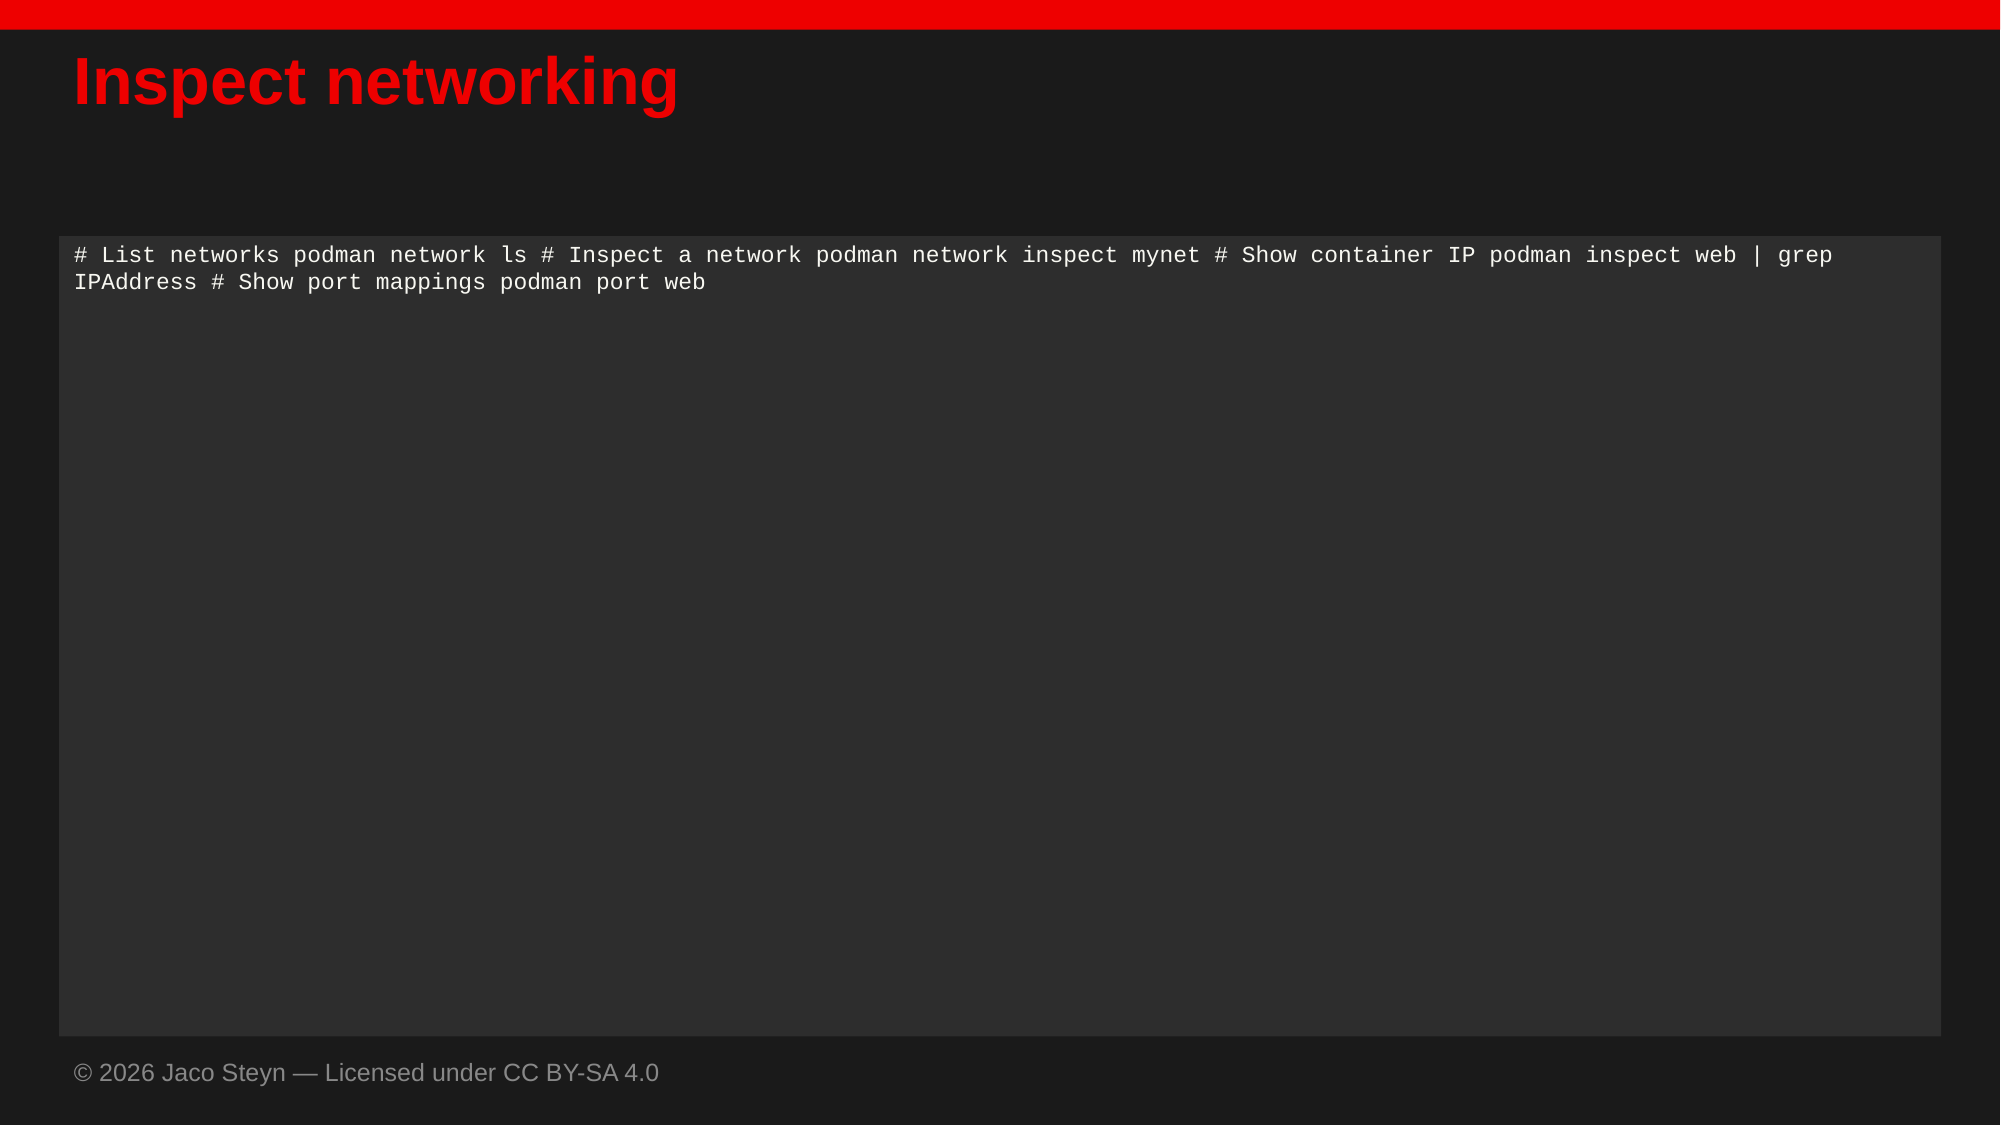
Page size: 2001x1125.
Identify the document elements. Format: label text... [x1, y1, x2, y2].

text_box Inspect networking [59, 36, 1942, 208]
text_box [0, 0, 2001, 30]
text_box # List networks podman network ls # Inspect a network podman network inspect mynet # Show container IP podman inspect web | grep IPAddress # Show port mappings podman port web [59, 236, 1942, 1037]
text_box © 2026 Jaco Steyn — Licensed under CC BY-SA 4.0 [59, 1051, 1942, 1093]
